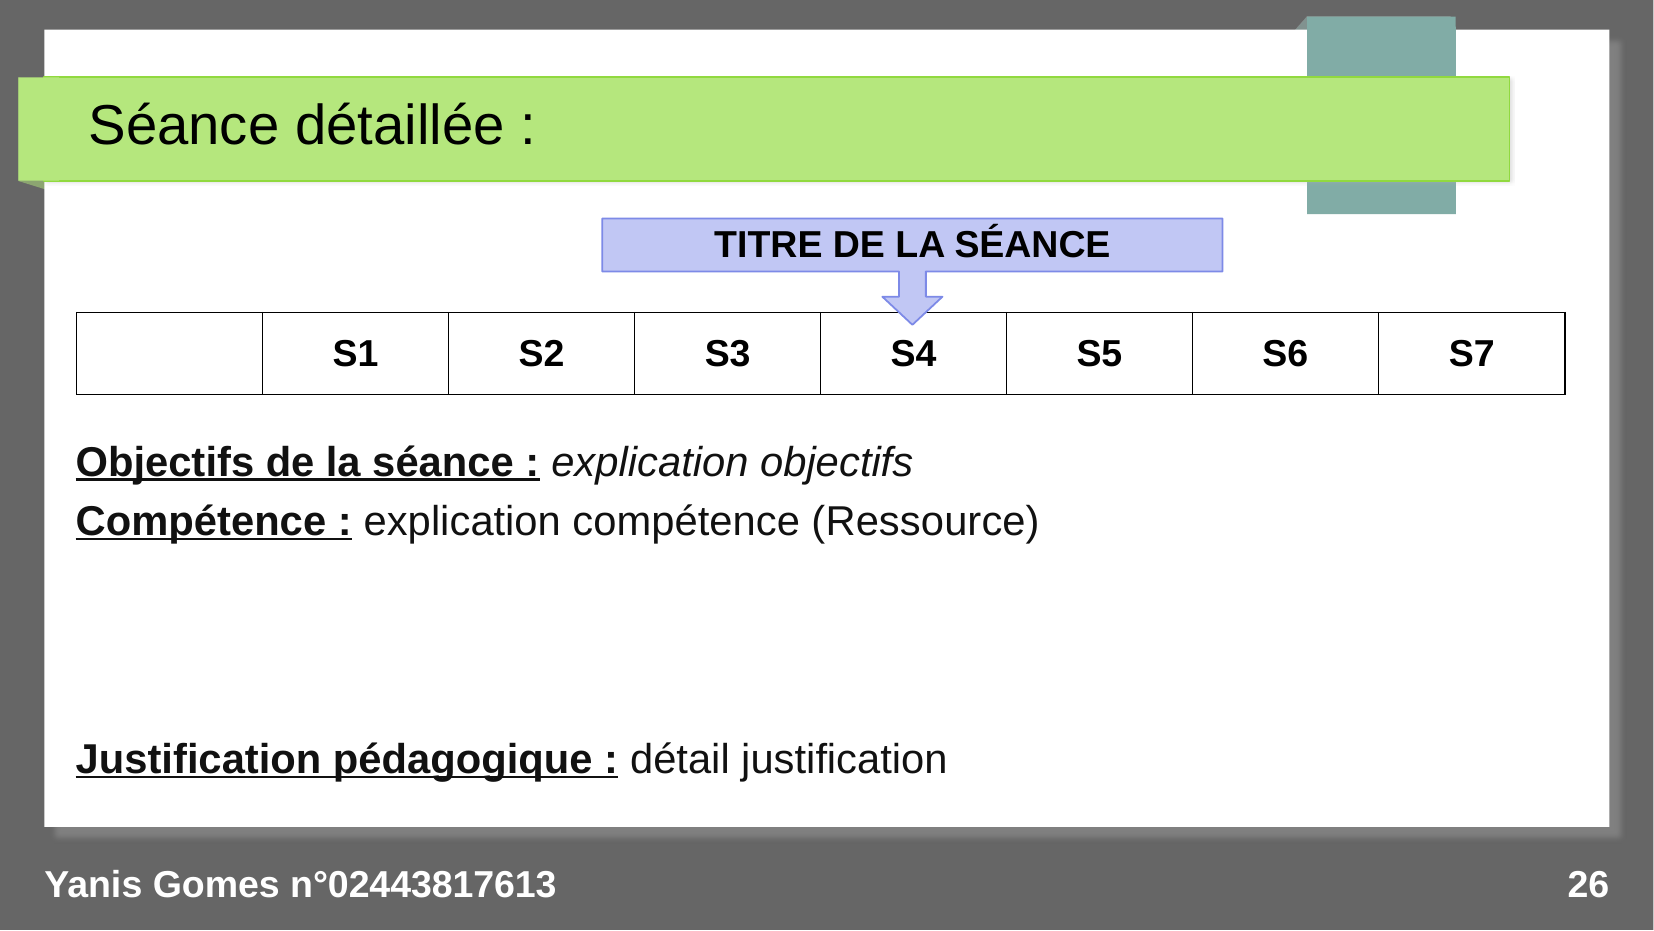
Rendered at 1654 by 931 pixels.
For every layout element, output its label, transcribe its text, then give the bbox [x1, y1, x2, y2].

table_header S5 [1007, 313, 1192, 394]
table_header S4 [821, 313, 1006, 394]
table_header S6 [1193, 313, 1378, 394]
table_header S7 [1379, 313, 1564, 394]
table_header [77, 313, 262, 394]
text_box Yanis Gomes n°02443817613 [29, 856, 680, 916]
list Objectifs de la séance : explication objectifs [75, 437, 1564, 487]
list Justification pédagogique : détail justification [75, 714, 1565, 804]
table_header S3 [635, 313, 820, 394]
table_header S2 [449, 313, 634, 394]
title Séance détaillée : [88, 73, 1506, 178]
text_box <numéro> [974, 856, 1625, 916]
list Compétence : explication compétence (Ressource) [75, 496, 1564, 546]
table_header S1 [263, 313, 448, 394]
text_box TITRE DE LA SÉANCE [602, 218, 1223, 325]
